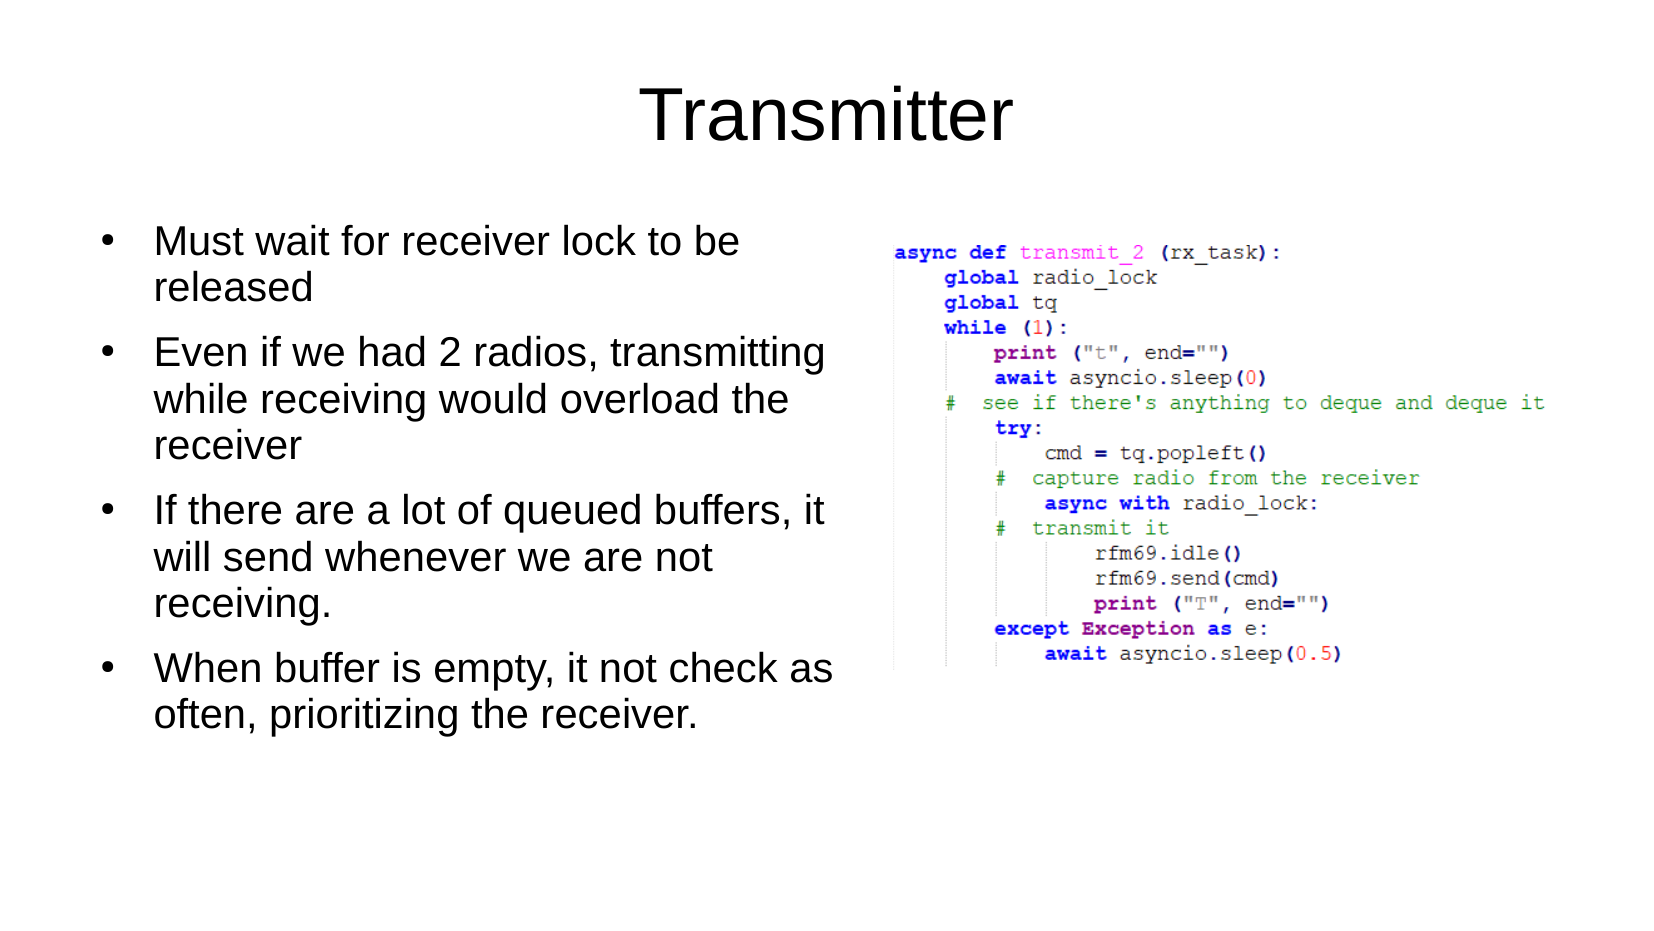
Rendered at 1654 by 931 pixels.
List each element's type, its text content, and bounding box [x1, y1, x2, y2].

list Must wait for receiver lock to be released Even if we had 2 radios, transmitting while receiving would overload the receiver If there are a lot of queued buffers, it will send whenever we are not receiving. When buffer is empty, it not check as often, prioritizing the receiver. [82, 217, 846, 758]
picture [893, 245, 1553, 670]
title Transmitter [82, 37, 1571, 193]
